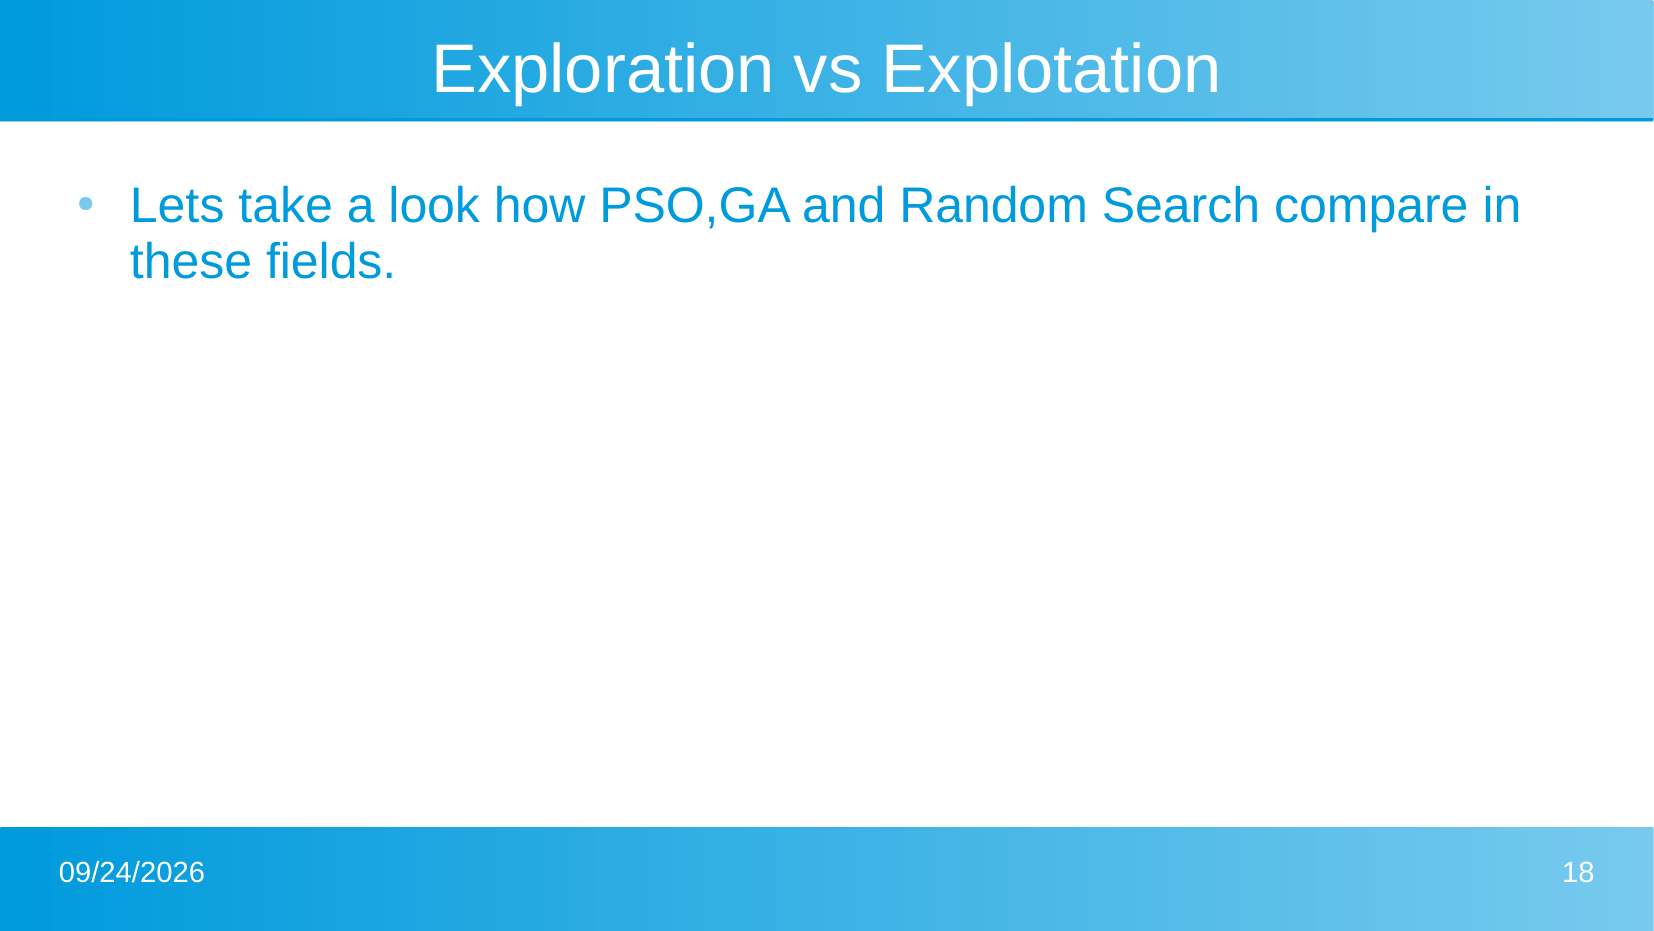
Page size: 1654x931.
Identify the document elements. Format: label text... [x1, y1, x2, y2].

list Lets take a look how PSO,GA and Random Search compare in these fields. [59, 177, 1595, 768]
title Exploration vs Explotation [59, 29, 1595, 108]
